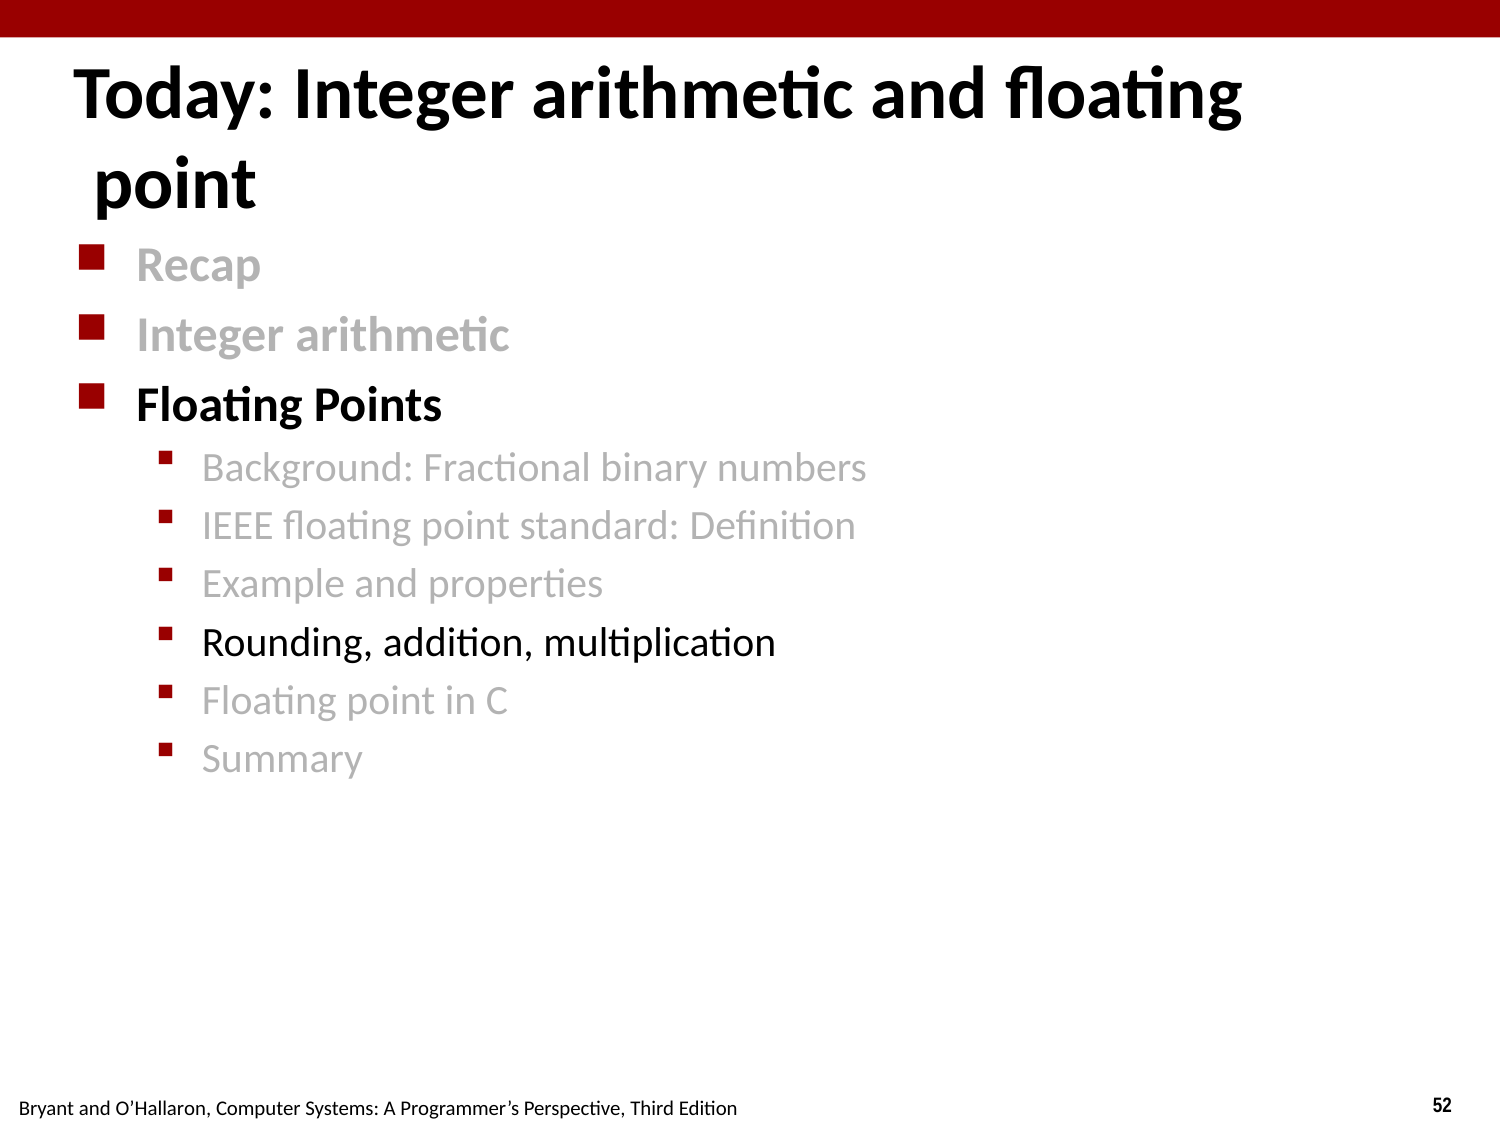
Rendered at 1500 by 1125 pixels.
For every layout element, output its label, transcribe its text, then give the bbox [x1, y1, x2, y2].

title Today: Integer arithmetic and floating point [58, 71, 1304, 197]
list Recap Integer arithmetic Floating Points Background: Fractional binary numbers IEEE floating point standard: Definition Example and properties Rounding, addition, multiplication Floating point in C Summary [65, 223, 1361, 1040]
